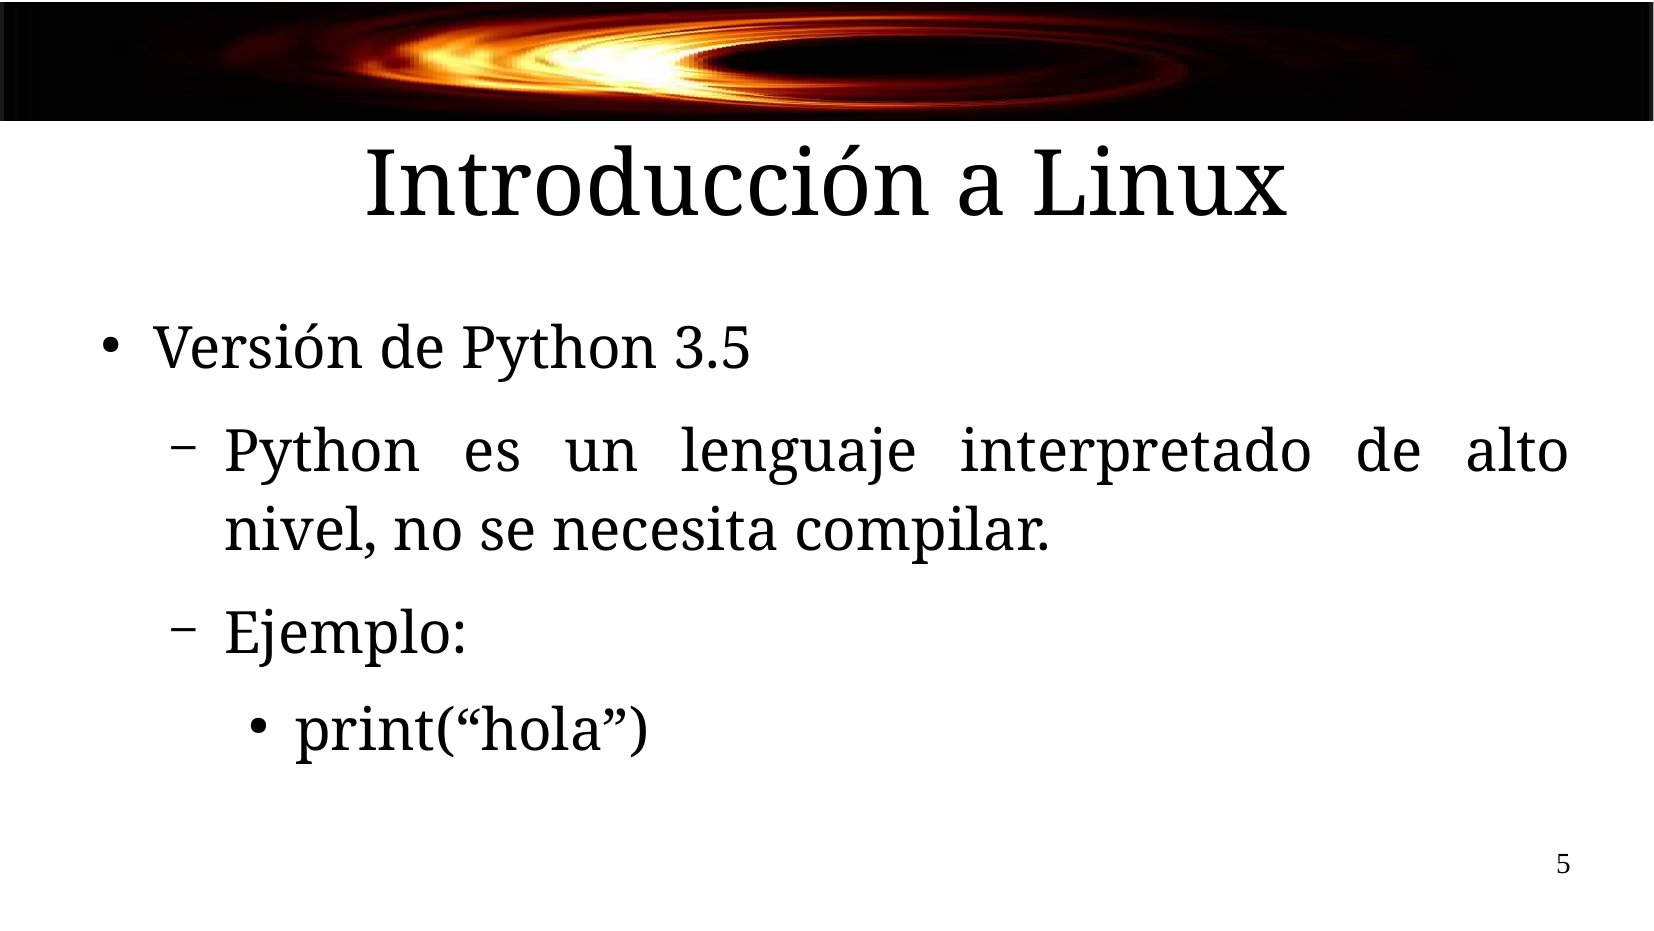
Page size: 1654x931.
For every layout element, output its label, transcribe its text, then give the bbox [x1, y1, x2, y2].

list Versión de Python 3.5 Python es un lenguaje interpretado de alto nivel, no se necesita compilar. Ejemplo: print(“hola”) [82, 306, 1571, 846]
title Introducción a Linux [82, 121, 1571, 258]
picture [0, 2, 1654, 121]
